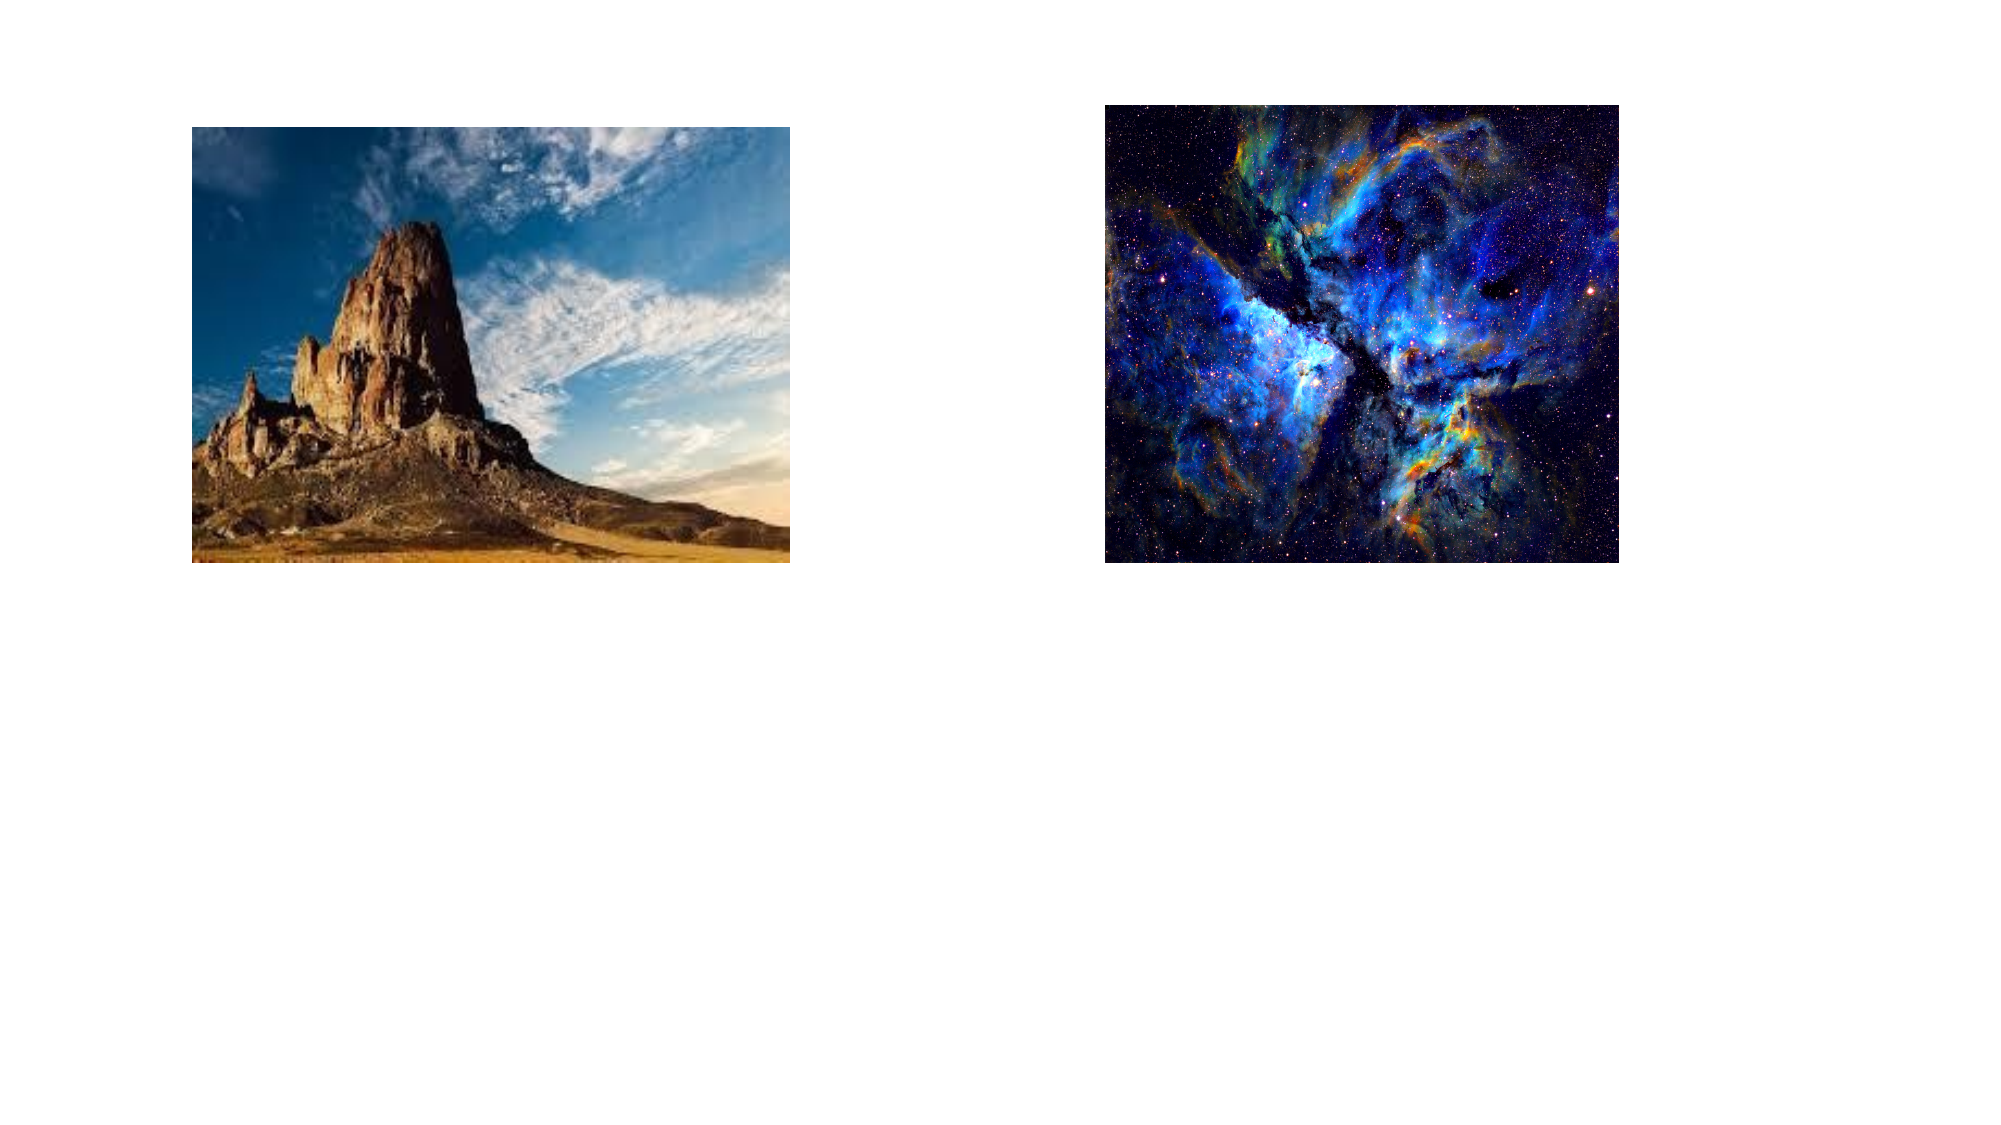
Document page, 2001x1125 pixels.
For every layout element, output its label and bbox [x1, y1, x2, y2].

picture [192, 127, 790, 563]
picture [1105, 105, 1619, 563]
